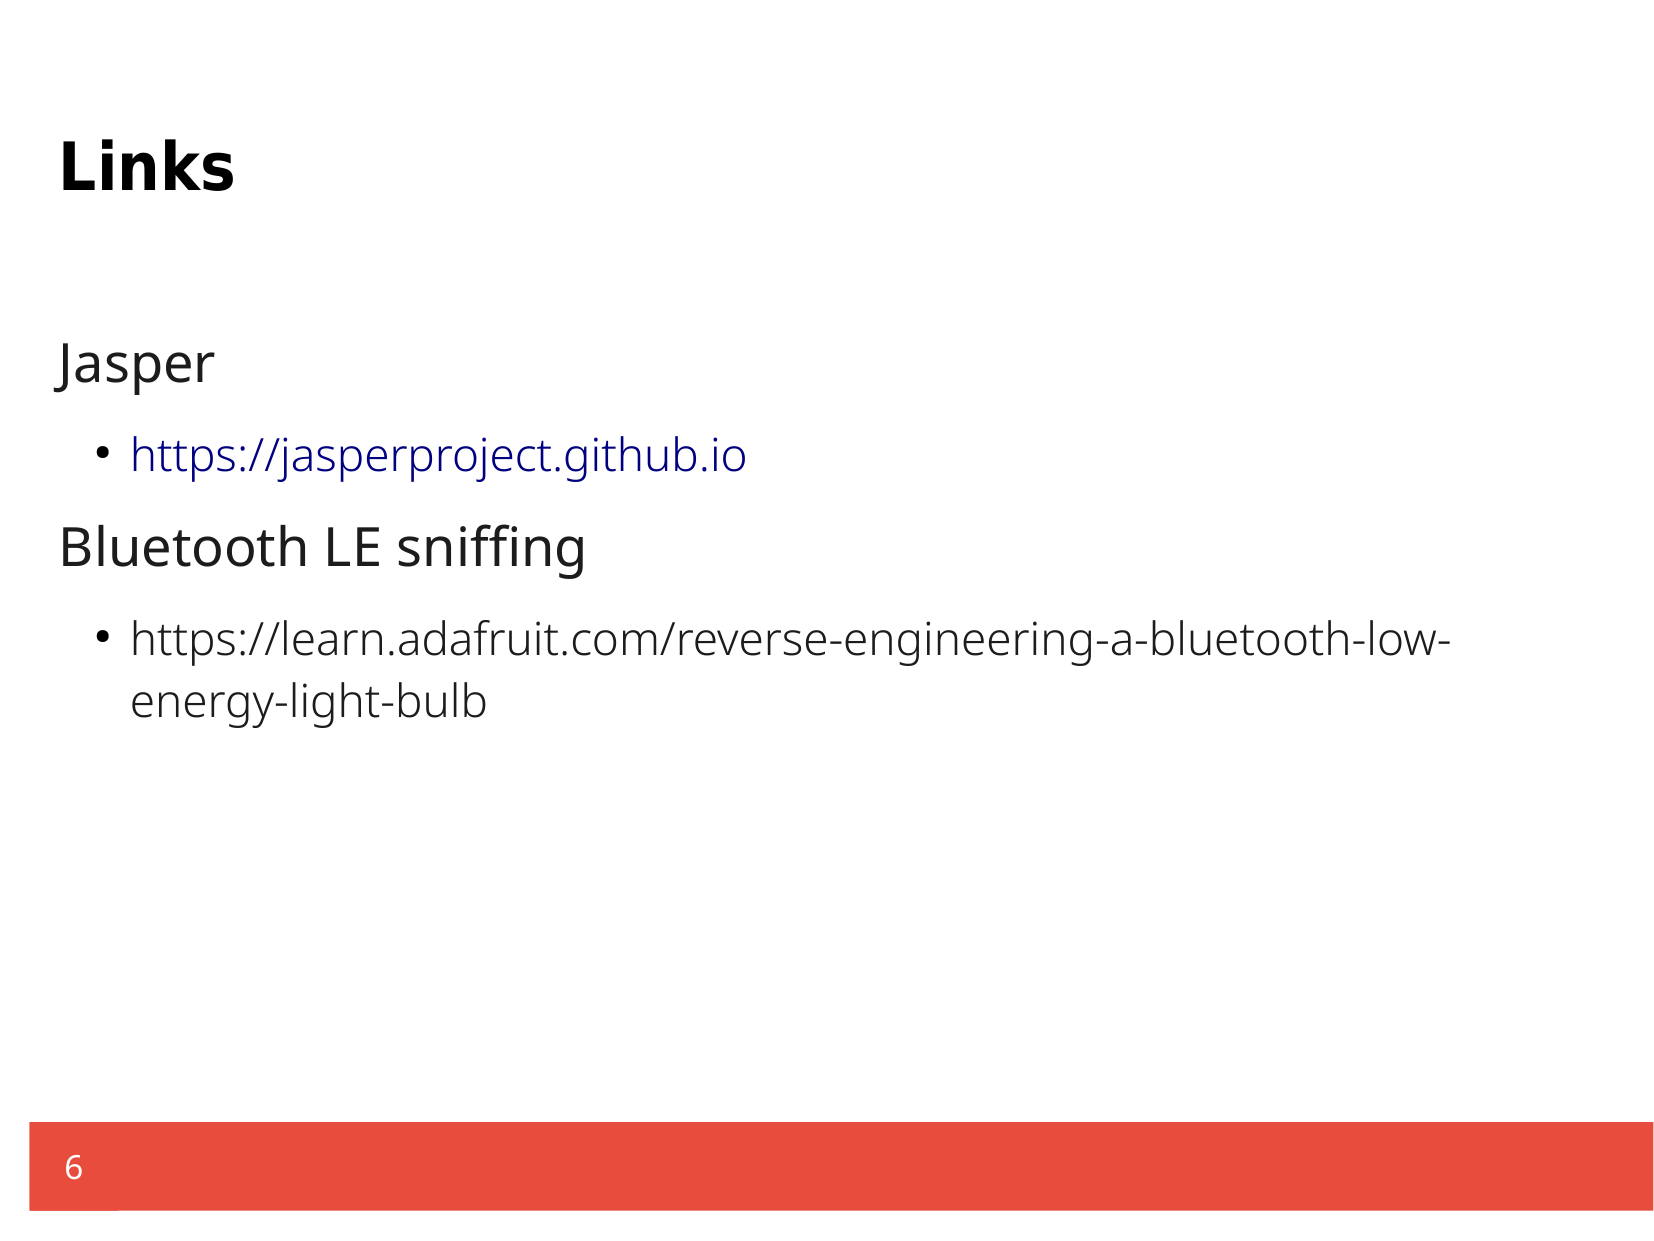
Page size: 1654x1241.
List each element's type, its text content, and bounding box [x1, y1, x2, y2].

title Links [59, 59, 1595, 207]
list Jasper https://jasperproject.github.io Bluetooth LE sniffing https://learn.adafruit.com/reverse-engineering-a-bluetooth-low-energy-light-bulb [59, 324, 1565, 1093]
